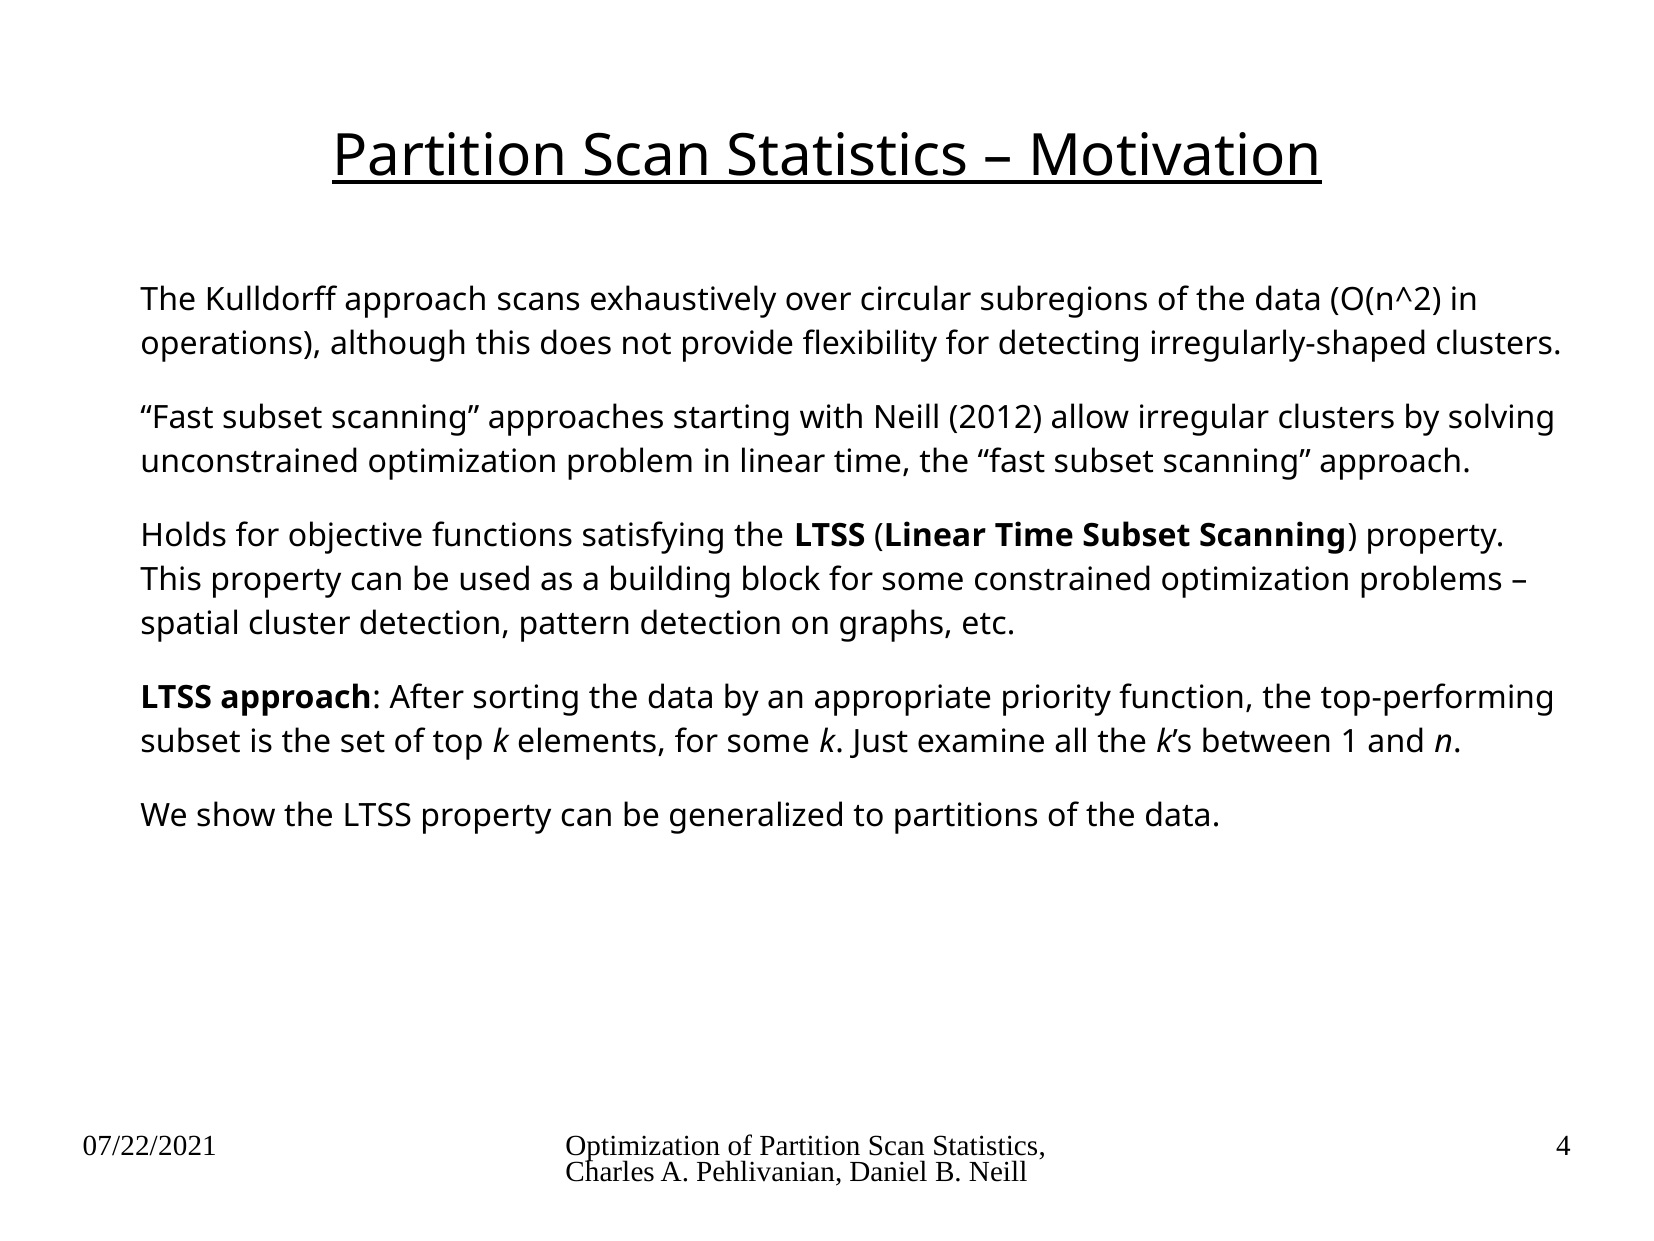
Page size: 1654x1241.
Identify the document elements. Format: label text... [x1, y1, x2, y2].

list The Kulldorff approach scans exhaustively over circular subregions of the data (O(n^2) in operations), although this does not provide flexibility for detecting irregularly-shaped clusters. “Fast subset scanning” approaches starting with Neill (2012) allow irregular clusters by solving unconstrained optimization problem in linear time, the “fast subset scanning” approach. Holds for objective functions satisfying the LTSS (Linear Time Subset Scanning) property. This property can be used as a building block for some constrained optimization problems – spatial cluster detection, pattern detection on graphs, etc. LTSS approach: After sorting the data by an appropriate priority function, the top-performing subset is the set of top k elements, for some k. Just examine all the k’s between 1 and n. We show the LTSS property can be generalized to partitions of the data. [85, 202, 1574, 922]
title Partition Scan Statistics – Motivation [82, 49, 1571, 257]
